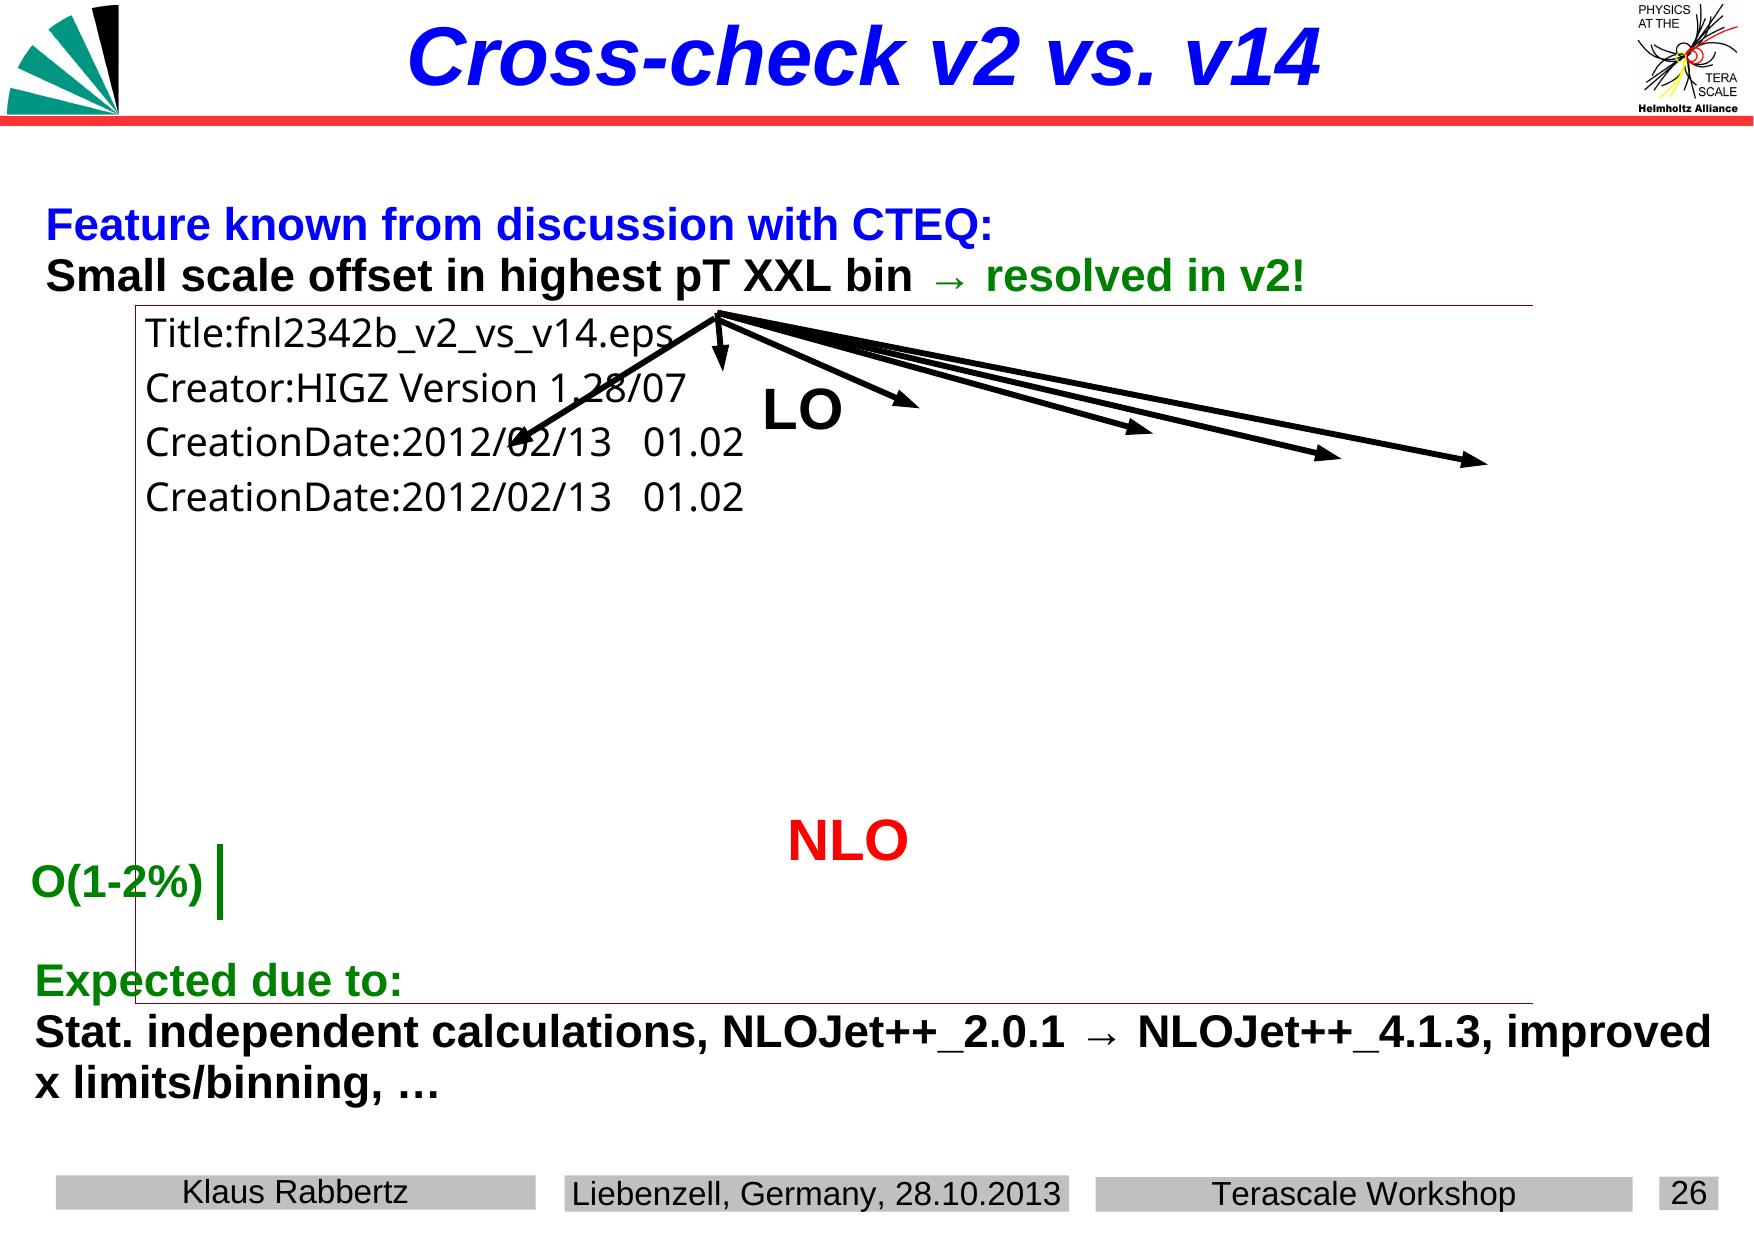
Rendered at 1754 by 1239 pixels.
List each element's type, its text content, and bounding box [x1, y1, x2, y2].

picture [132, 302, 1533, 948]
text_box Expected due to: Stat. independent calculations, NLOJet++_2.0.1 → NLOJet++_4.1.3, improved x limits/binning, … [22, 948, 1725, 1115]
text_box O(1-2%) [18, 850, 215, 914]
text_box LO [751, 370, 856, 448]
title Cross-check v2 vs. v14 [123, 0, 1606, 114]
picture [7, 5, 119, 116]
picture [1631, 1, 1745, 115]
text_box NLO [775, 801, 922, 879]
text_box Feature known from discussion with CTEQ: Small scale offset in highest pT XXL bin → resolved in v2! [33, 192, 1318, 308]
